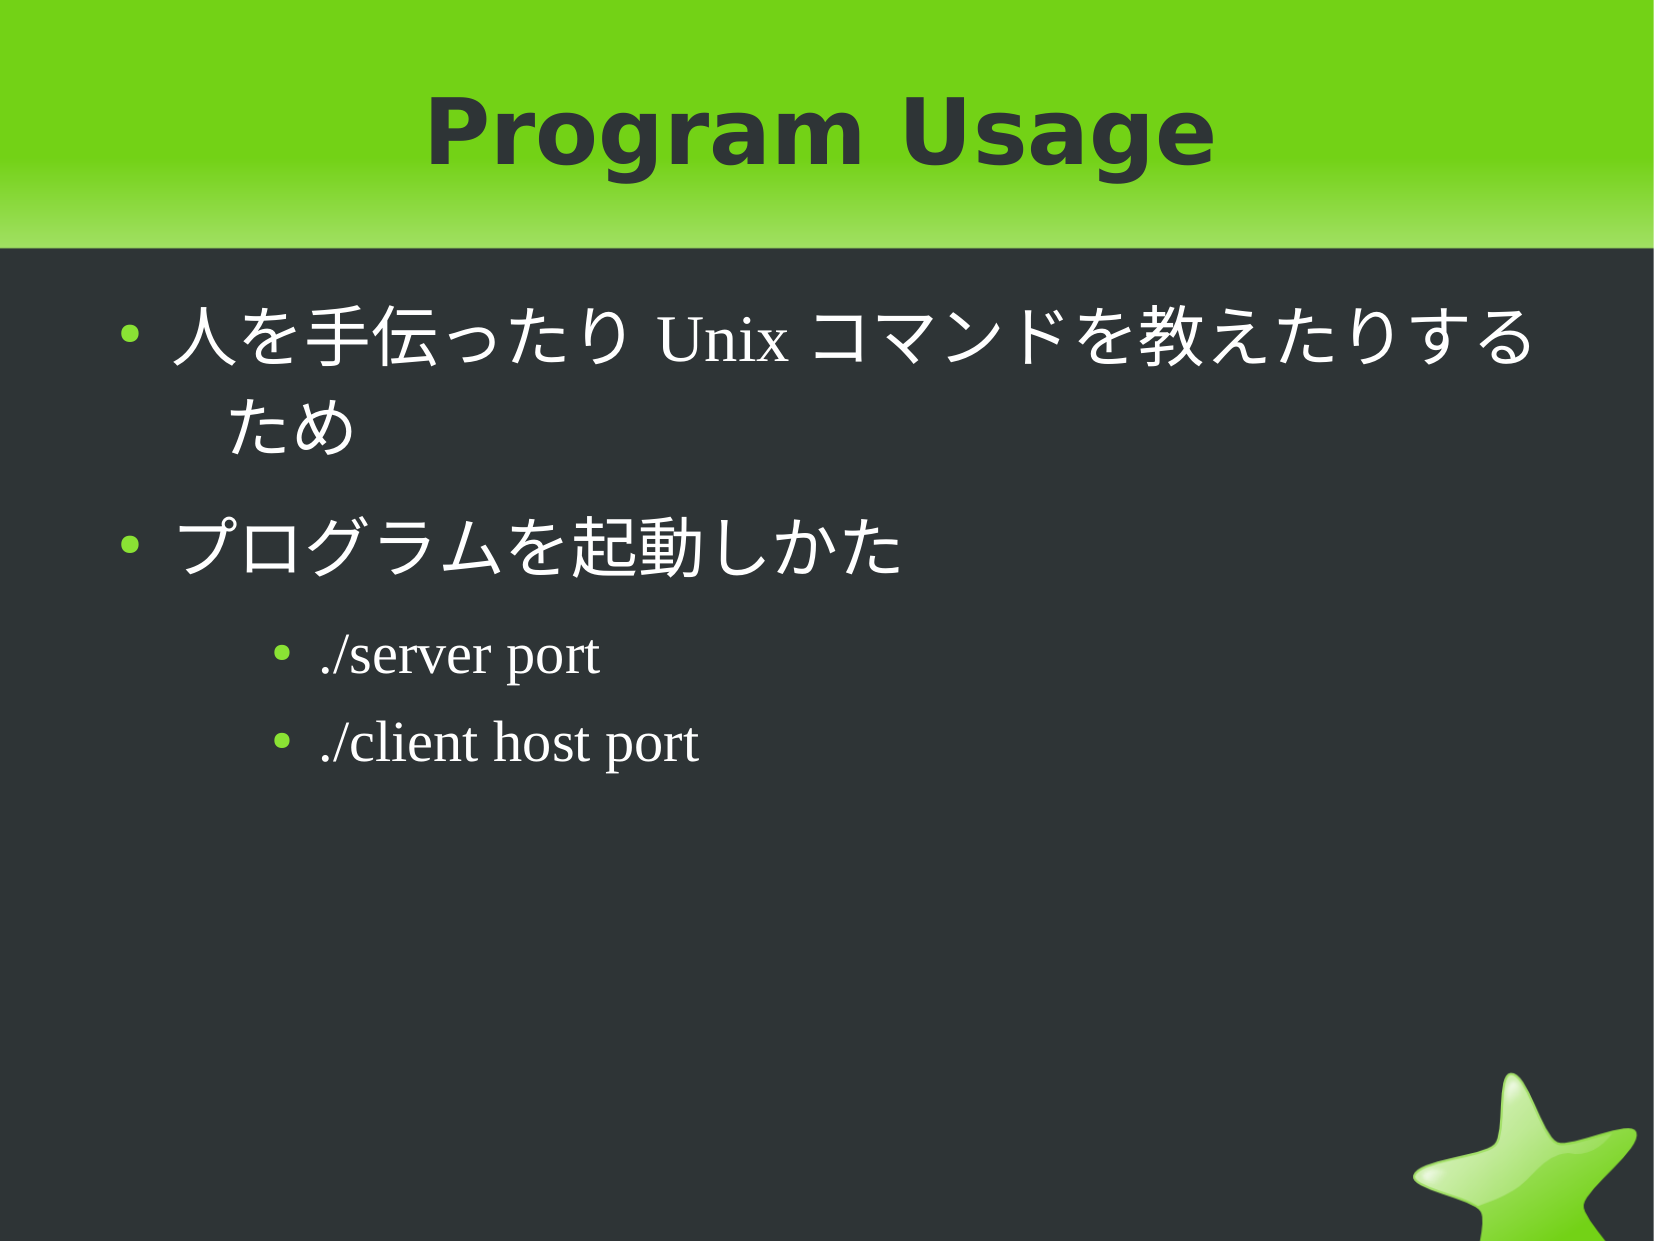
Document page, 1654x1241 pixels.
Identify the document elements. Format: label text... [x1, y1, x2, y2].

title Program Usage [76, 36, 1565, 229]
picture [0, 0, 1654, 1241]
list 人を手伝ったりUnixコマンドを教えたりするため プログラムを起動しかた ./server port ./client host port [82, 290, 1571, 1094]
